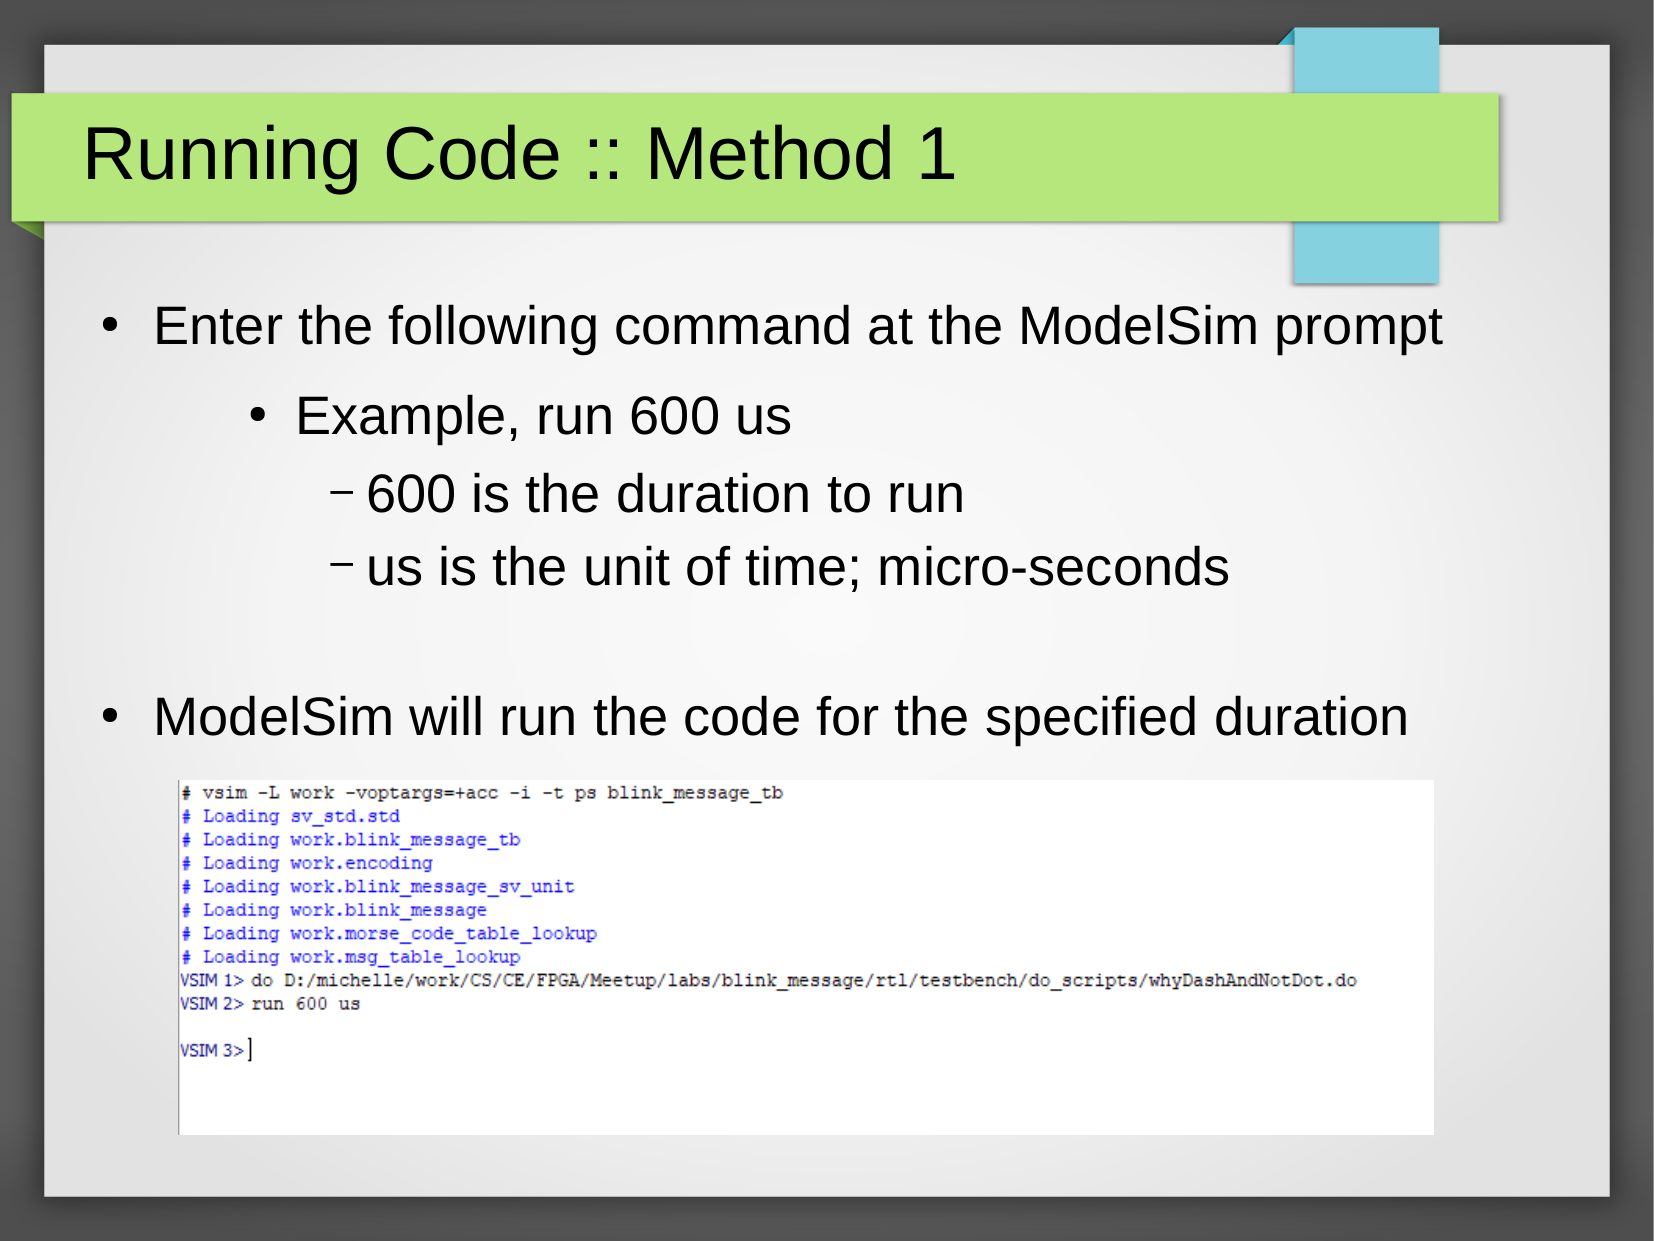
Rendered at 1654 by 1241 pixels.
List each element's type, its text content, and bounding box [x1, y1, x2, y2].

title Running Code :: Method 1 [82, 94, 1264, 213]
picture [0, 0, 1654, 1241]
list Enter the following command at the ModelSim prompt Example, run 600 us 600 is the duration to run us is the unit of time; micro-seconds ModelSim will run the code for the specified duration [82, 295, 1571, 1015]
